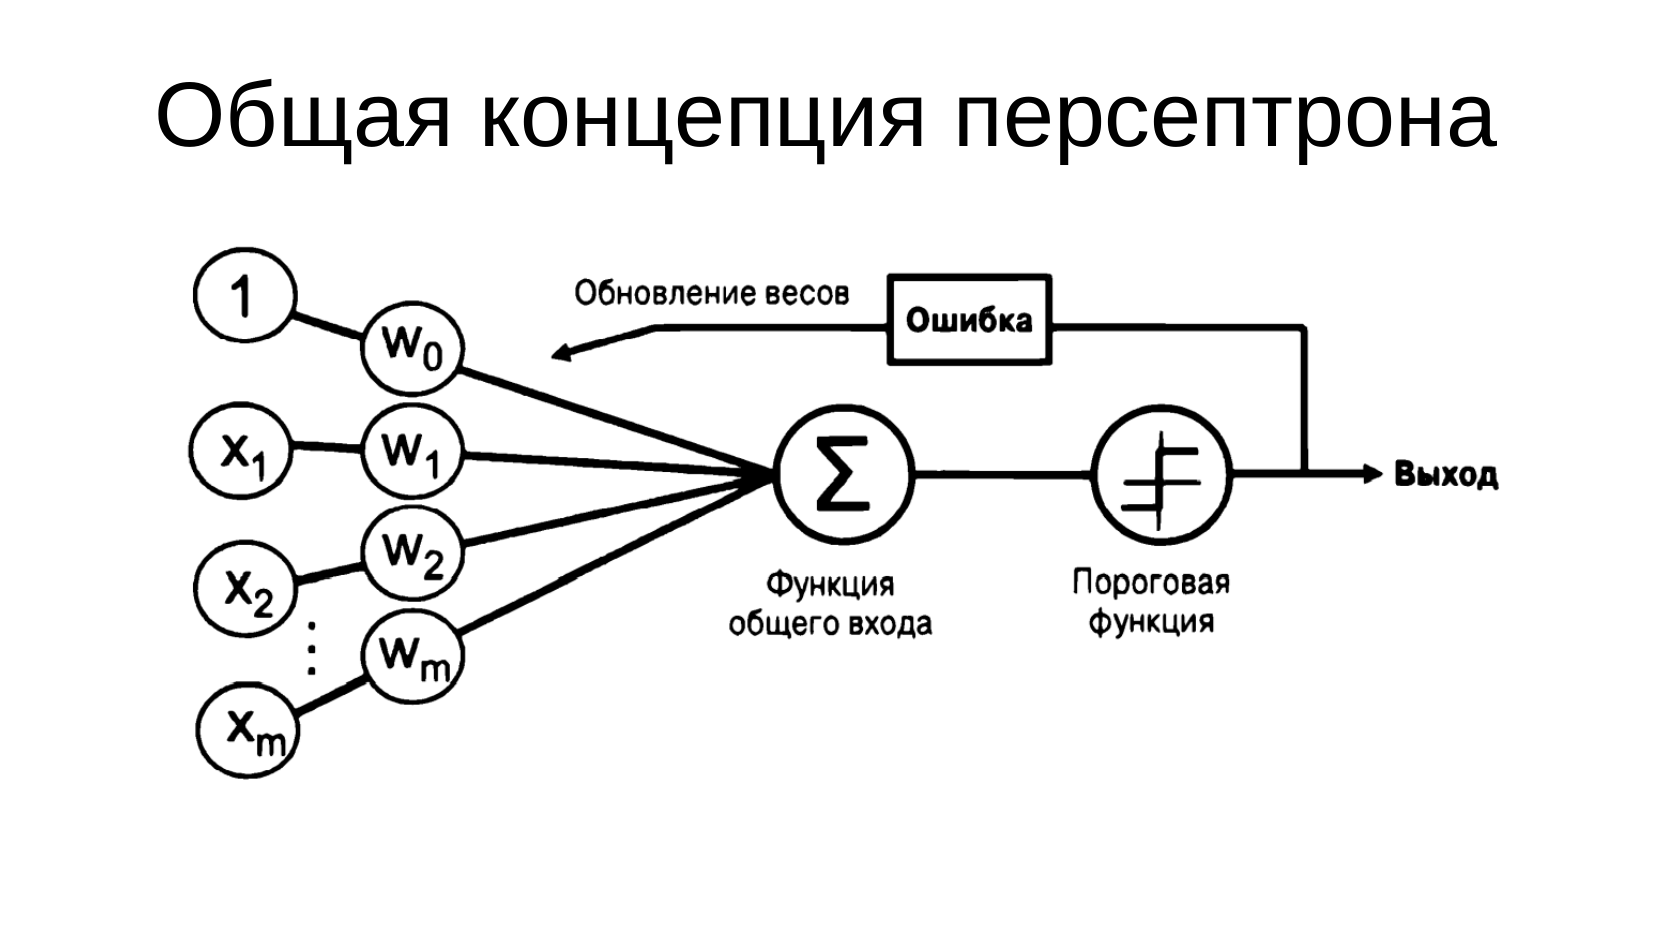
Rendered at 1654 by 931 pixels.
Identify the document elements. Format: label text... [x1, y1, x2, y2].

picture [147, 219, 1532, 798]
title Общая концепция персептрона [82, 37, 1571, 193]
